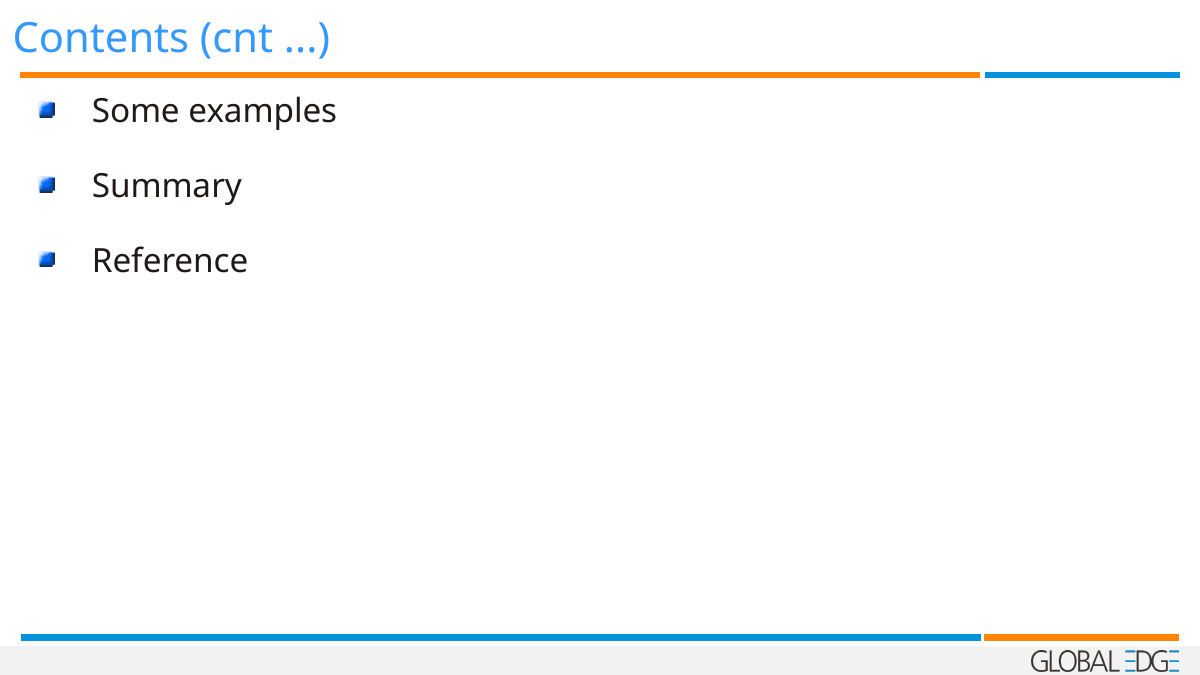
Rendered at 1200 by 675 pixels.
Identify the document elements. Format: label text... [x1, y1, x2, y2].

title Contents (cnt ...) [12, 9, 1088, 63]
picture [1031, 650, 1179, 672]
list Some examples Summary Reference [21, 86, 1182, 627]
